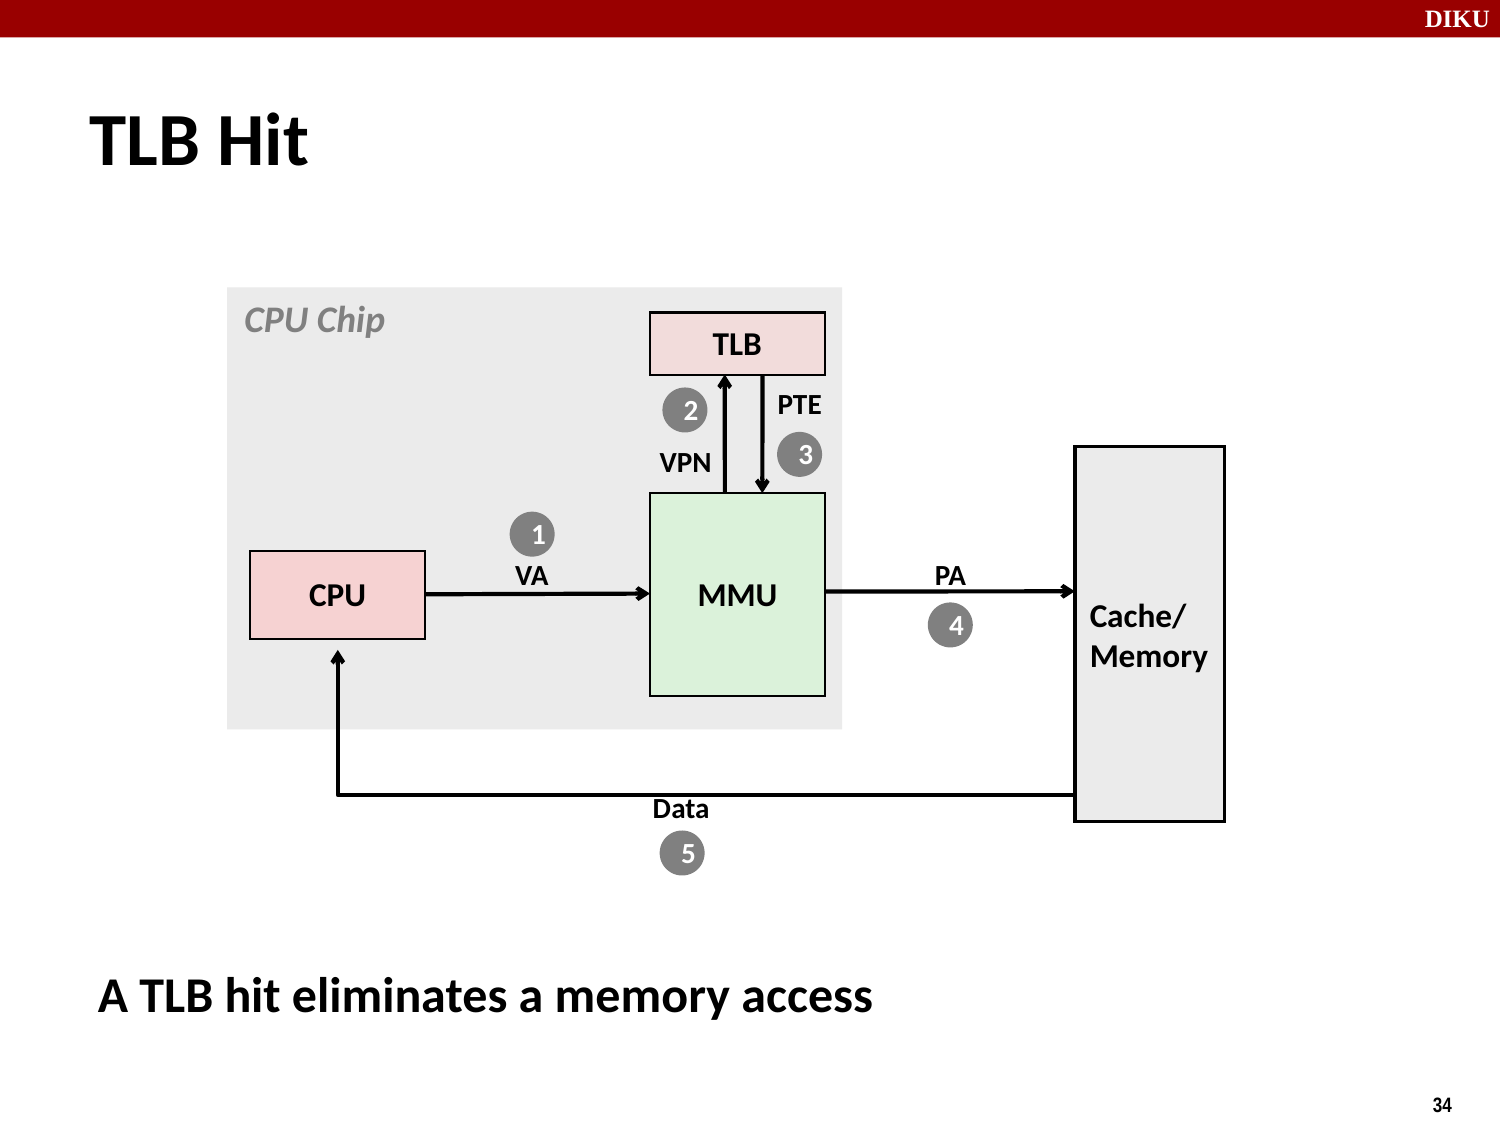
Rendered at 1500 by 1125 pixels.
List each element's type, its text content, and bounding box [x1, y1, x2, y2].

text_box MMU [650, 493, 826, 697]
text_box Data [637, 783, 725, 793]
text_box CPU Chip [229, 287, 400, 348]
text_box [227, 287, 843, 730]
text_box 1 [509, 511, 555, 557]
text_box TLB Hit [75, 71, 1500, 200]
text_box PA [919, 549, 981, 589]
text_box VA [500, 550, 564, 601]
text_box 2 [662, 387, 708, 433]
text_box 5 [659, 830, 705, 876]
text_box Data [637, 797, 725, 834]
text_box CPU [250, 551, 426, 639]
text_box VPN [644, 437, 727, 488]
text_box A TLB hit eliminates a memory access [83, 955, 1263, 1050]
text_box 3 [777, 431, 823, 477]
text_box PA [919, 594, 981, 601]
text_box 4 [927, 602, 973, 648]
text_box Cache/ Memory [1074, 446, 1225, 822]
text_box TLB [649, 312, 825, 375]
text_box PTE [765, 379, 837, 430]
text_box [726, 375, 761, 493]
